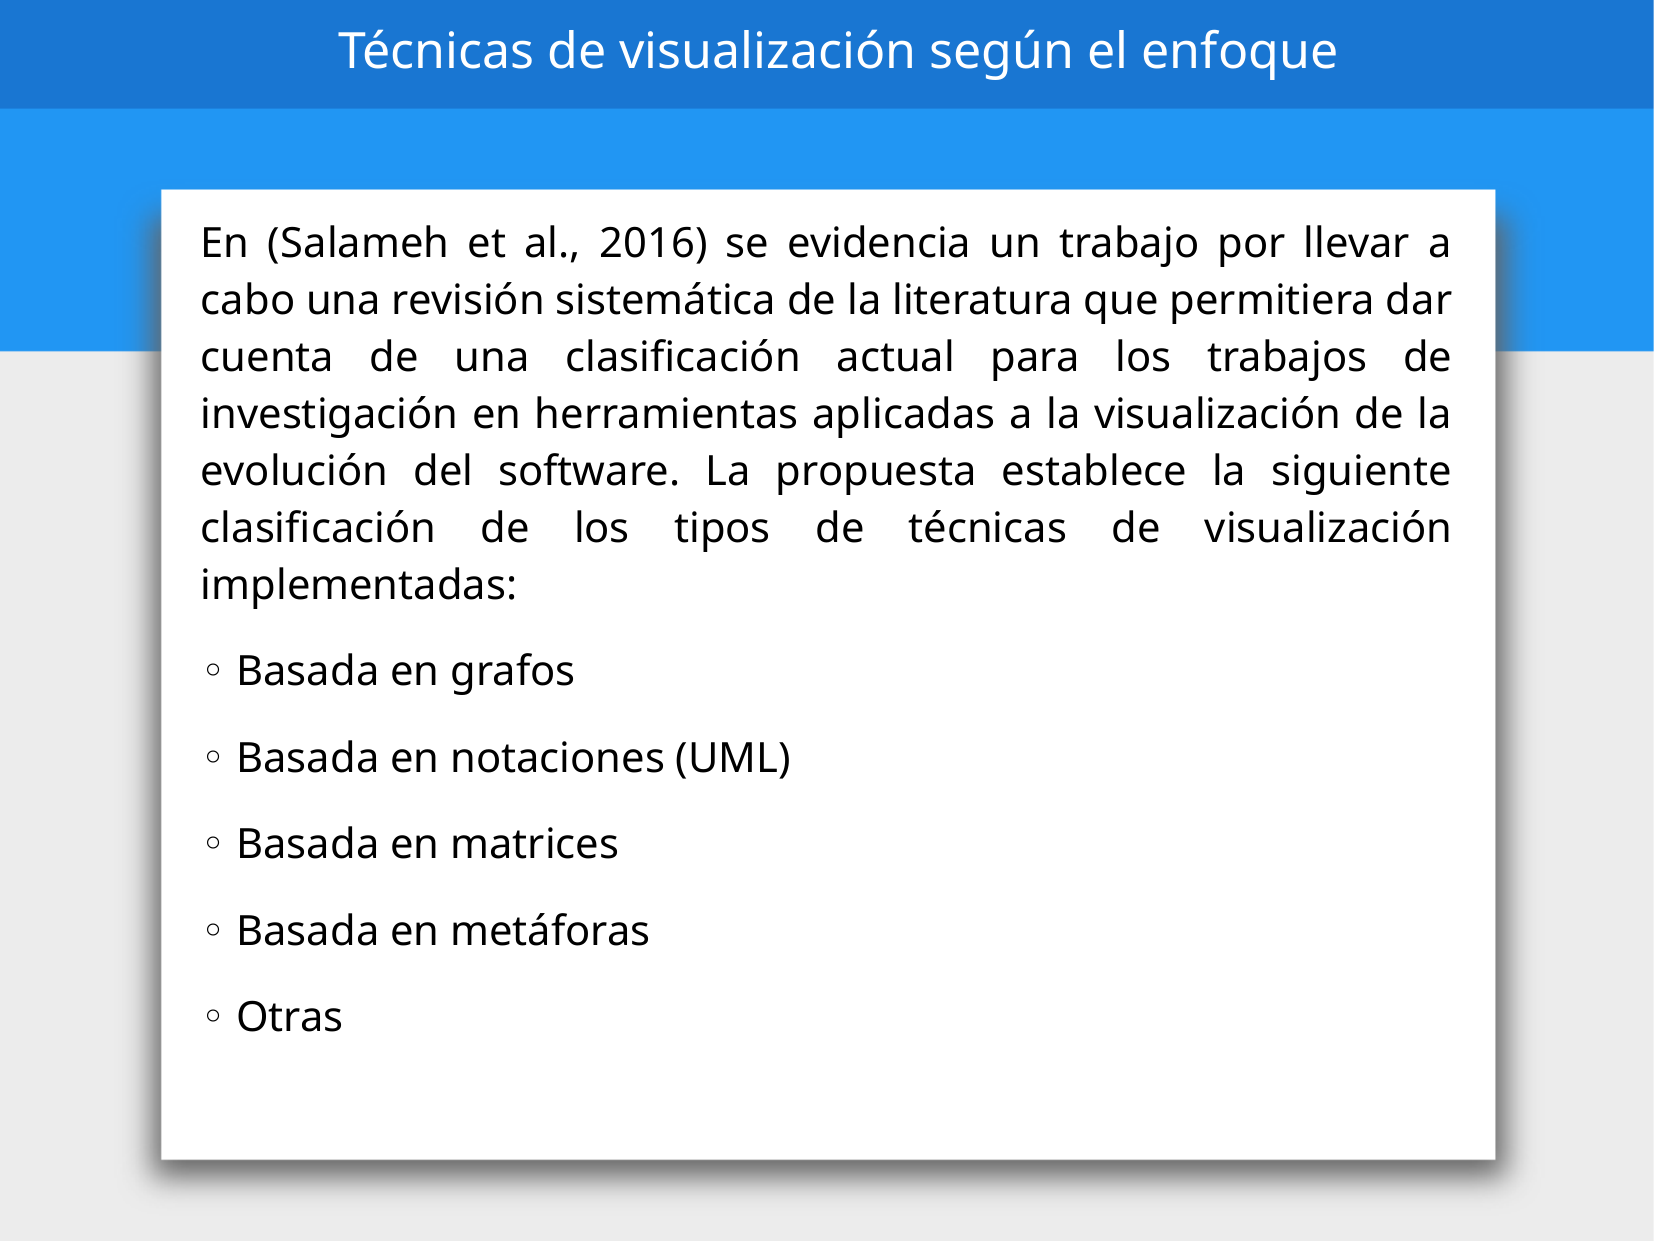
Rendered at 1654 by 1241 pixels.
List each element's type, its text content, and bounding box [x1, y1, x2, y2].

list En (Salameh et al., 2016) se evidencia un trabajo por llevar a cabo una revisión sistemática de la literatura que permitiera dar cuenta de una clasificación actual para los trabajos de investigación en herramientas aplicadas a la visualización de la evolución del software. La propuesta establece la siguiente clasificación de los tipos de técnicas de visualización implementadas: ◦ Basada en grafos ◦ Basada en notaciones (UML) ◦ Basada en matrices ◦ Basada en metáforas ◦ Otras [200, 212, 1453, 1123]
picture [0, 0, 1654, 1241]
title Técnicas de visualización según el enfoque [94, 25, 1583, 142]
